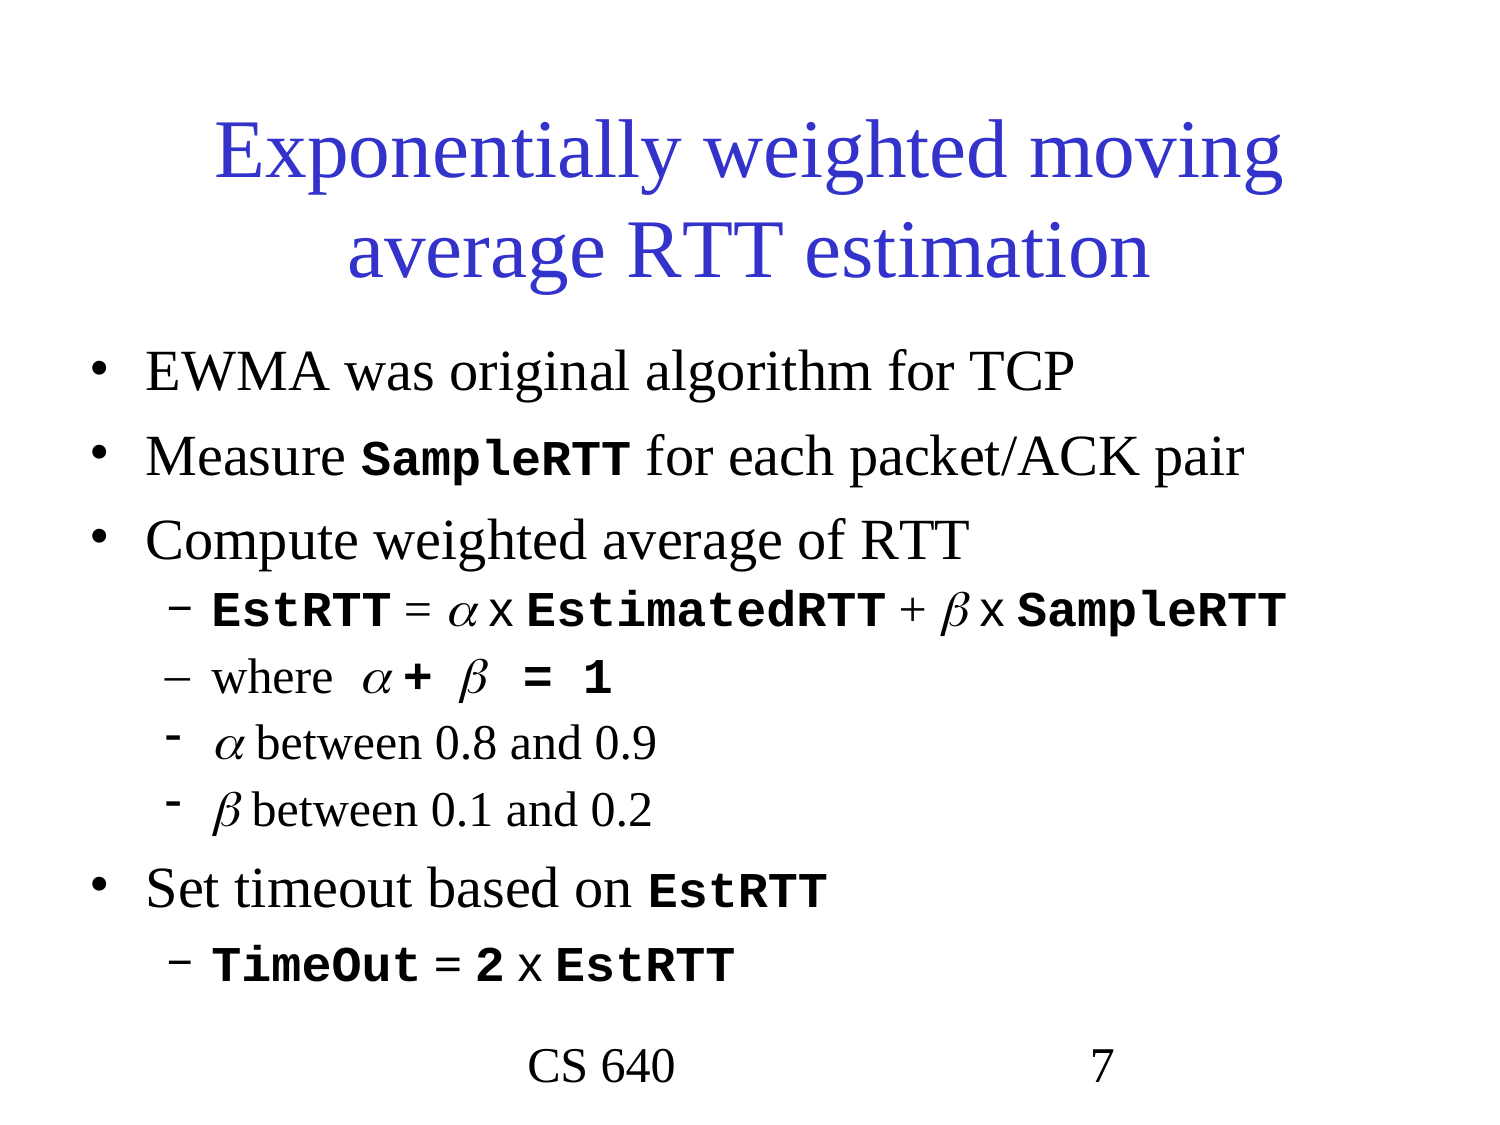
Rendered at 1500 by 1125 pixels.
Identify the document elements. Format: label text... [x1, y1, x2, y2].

title Exponentially weighted moving average RTT estimation [112, 86, 1388, 302]
list EWMA was original algorithm for TCP Measure SampleRTT for each packet/ACK pair Compute weighted average of RTT EstRTT =  x EstimatedRTT +  x SampleRTT where  +  = 1  between 0.8 and 0.9  between 0.1 and 0.2 Set timeout based on EstRTT TimeOut = 2 x EstRTT [74, 324, 1475, 1001]
